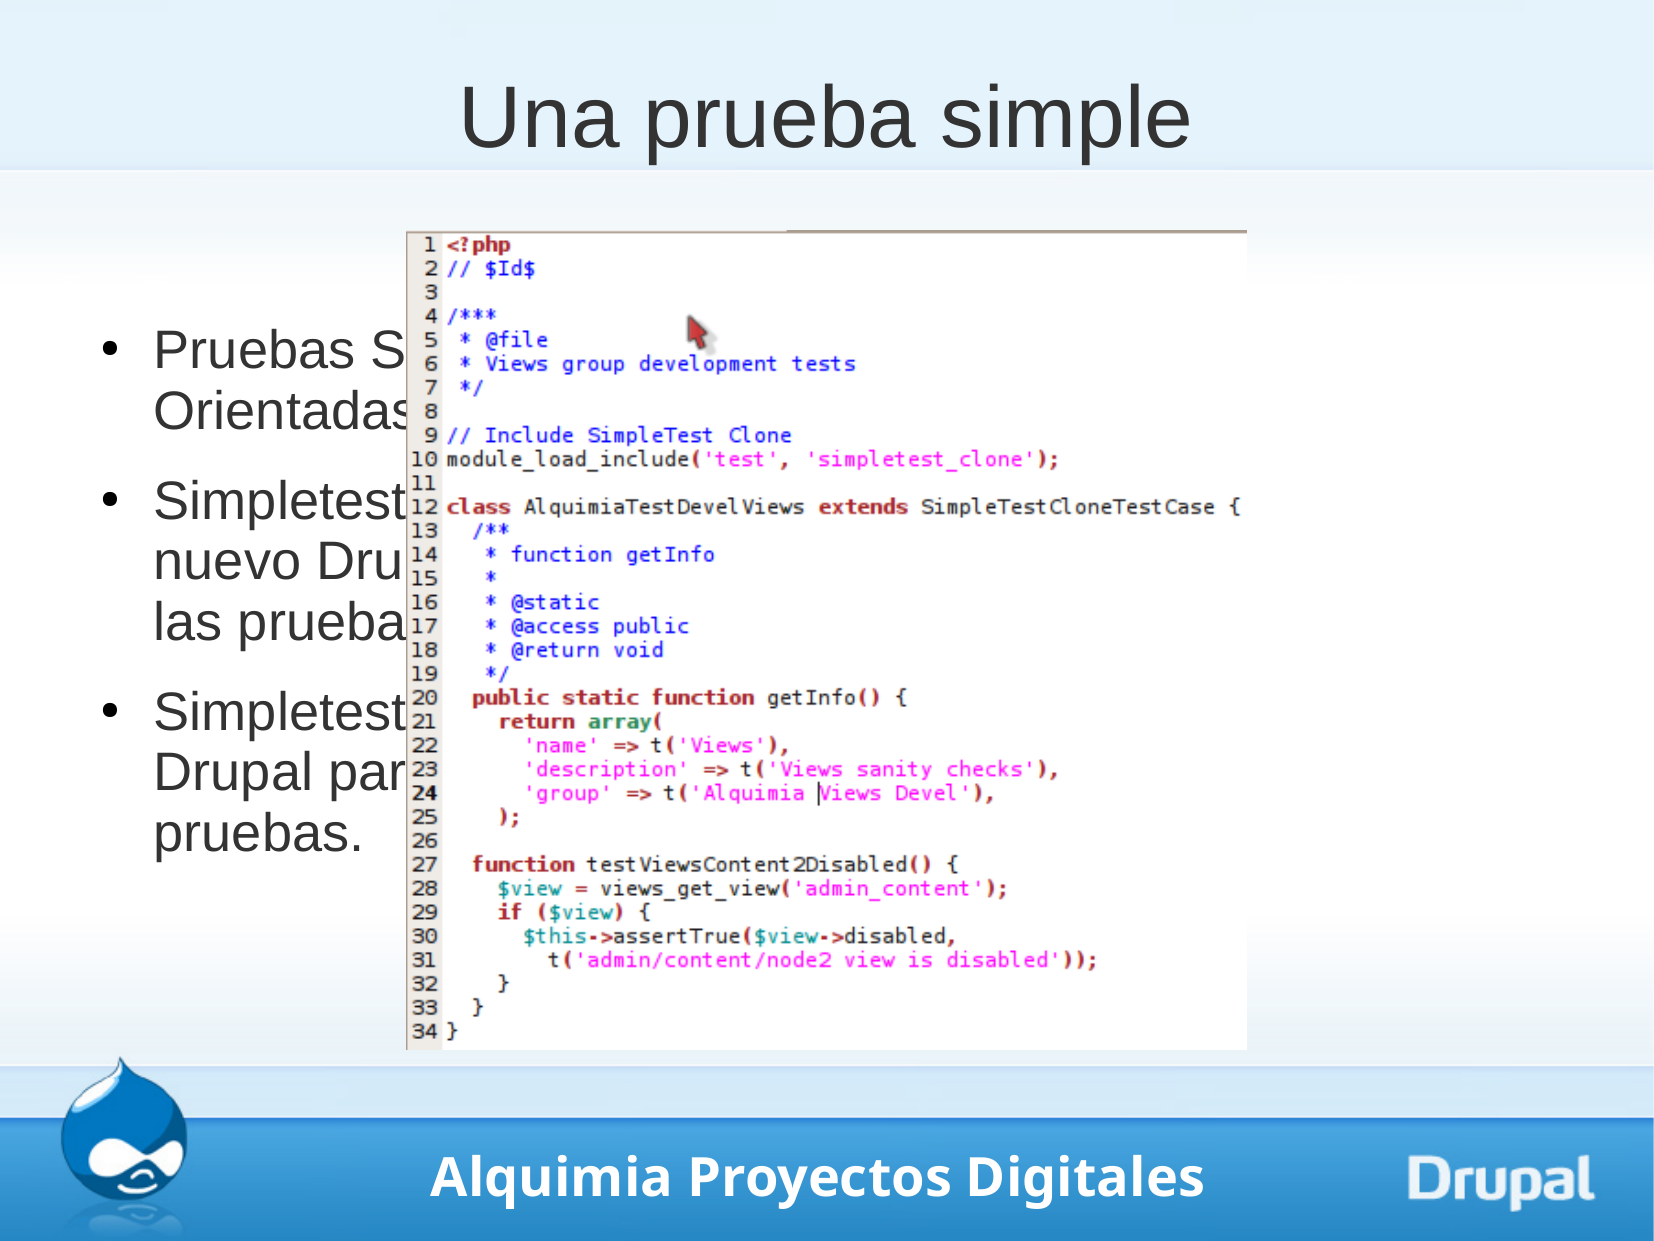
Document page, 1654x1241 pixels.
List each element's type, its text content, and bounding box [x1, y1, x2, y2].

list Pruebas Simpletest Orientadas a Objetos Simpletest “instala” un nuevo Drupal para hacer las pruebas. SimpletestClone clona tu Drupal para ejecutar las pruebas. [82, 319, 406, 954]
picture [0, 0, 1654, 1241]
text_box Alquimia Proyectos Digitales [355, 1119, 1281, 1232]
title Una prueba simple [82, 23, 1571, 212]
